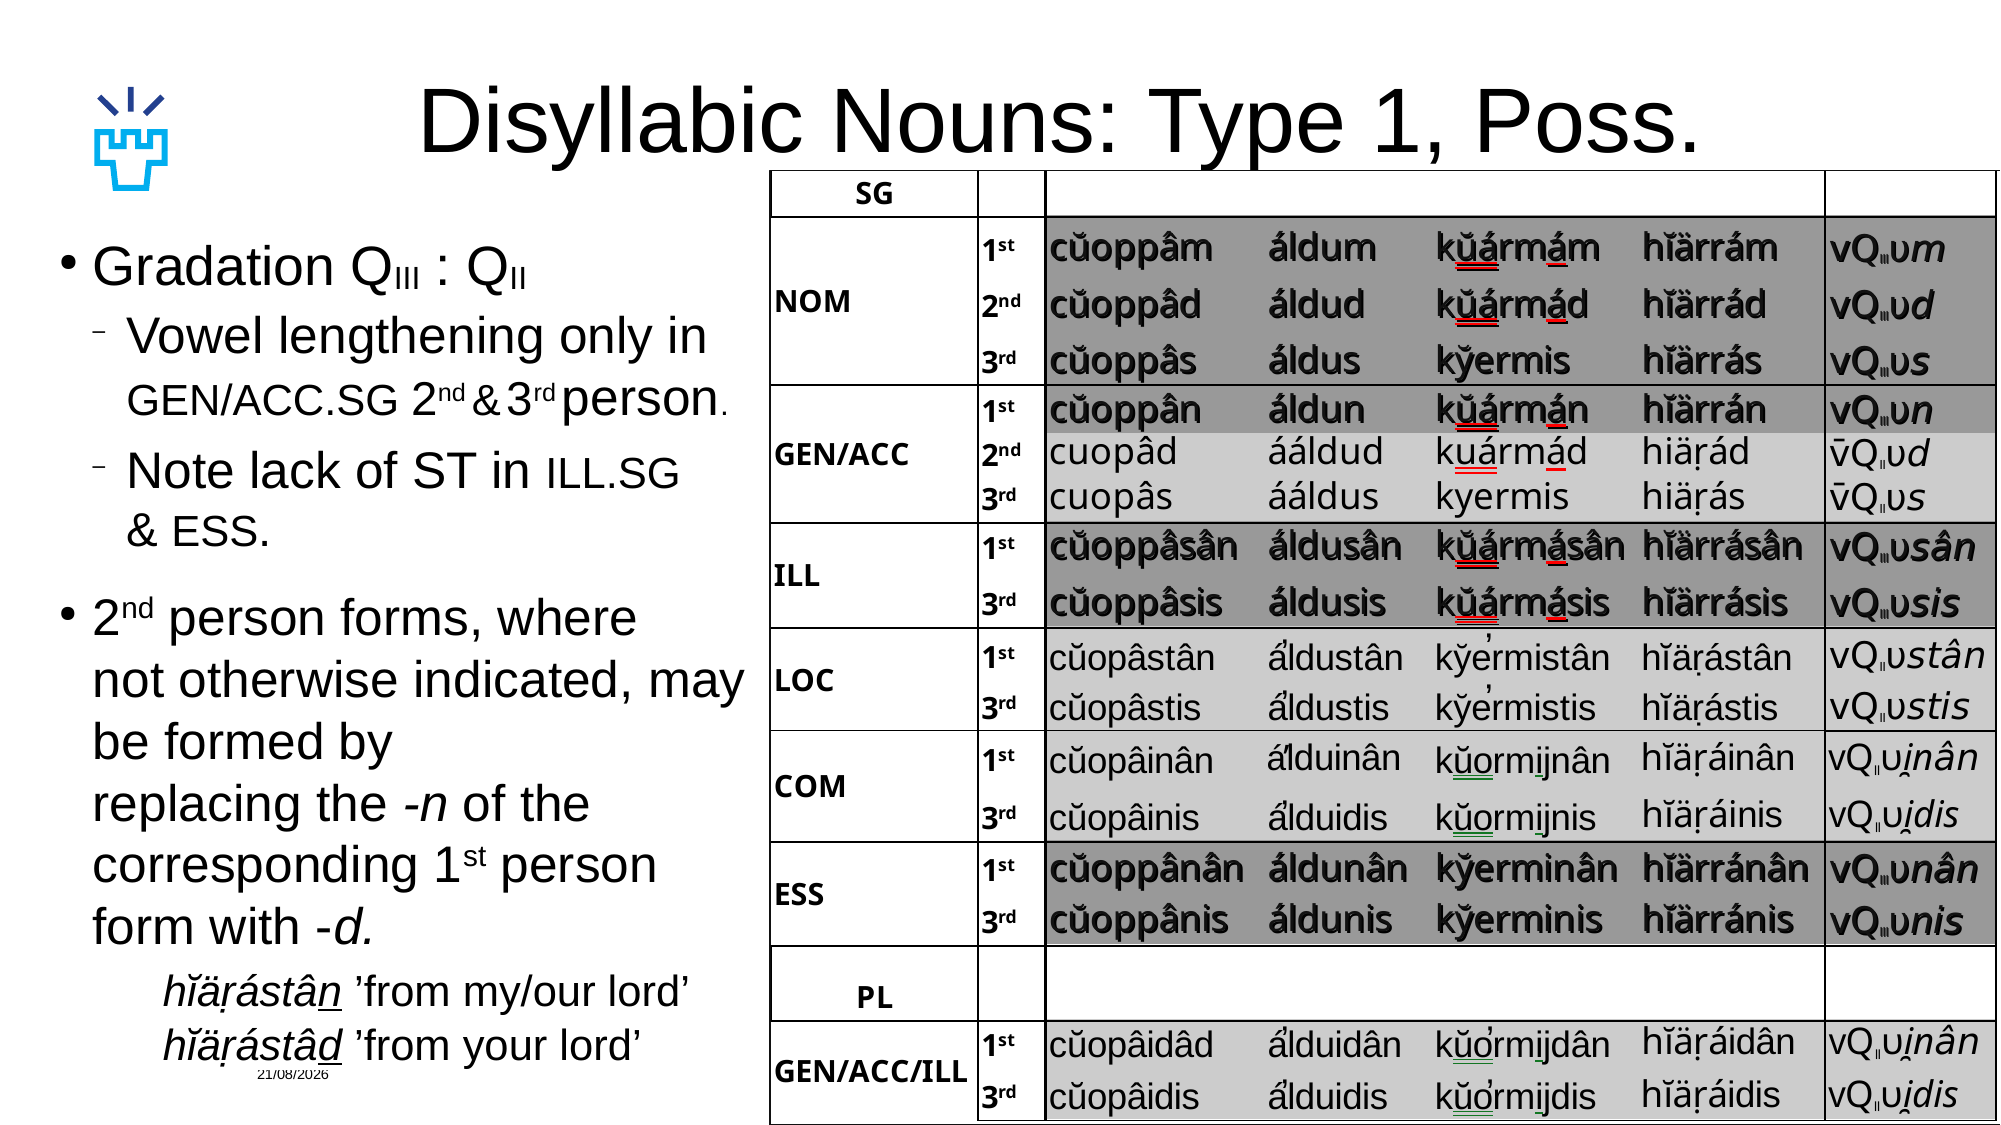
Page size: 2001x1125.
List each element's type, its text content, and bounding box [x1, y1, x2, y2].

list Gradation QIII : QII Vowel lengthening only in GEN/ACC.SG 2nd & 3rd person. Note lack of ST in ILL.SG & ESS. 2nd person forms, where not otherwise indicated, may be formed by replacing the -n of the corresponding 1st person form with -d. hĭäṛástân ’from my/our lord’ hĭäṛástâd ’from your lord’ [59, 230, 769, 1071]
title Disyllabic Nouns: Type 1, Poss. [260, 18, 1861, 224]
chart [770, 171, 2000, 1125]
